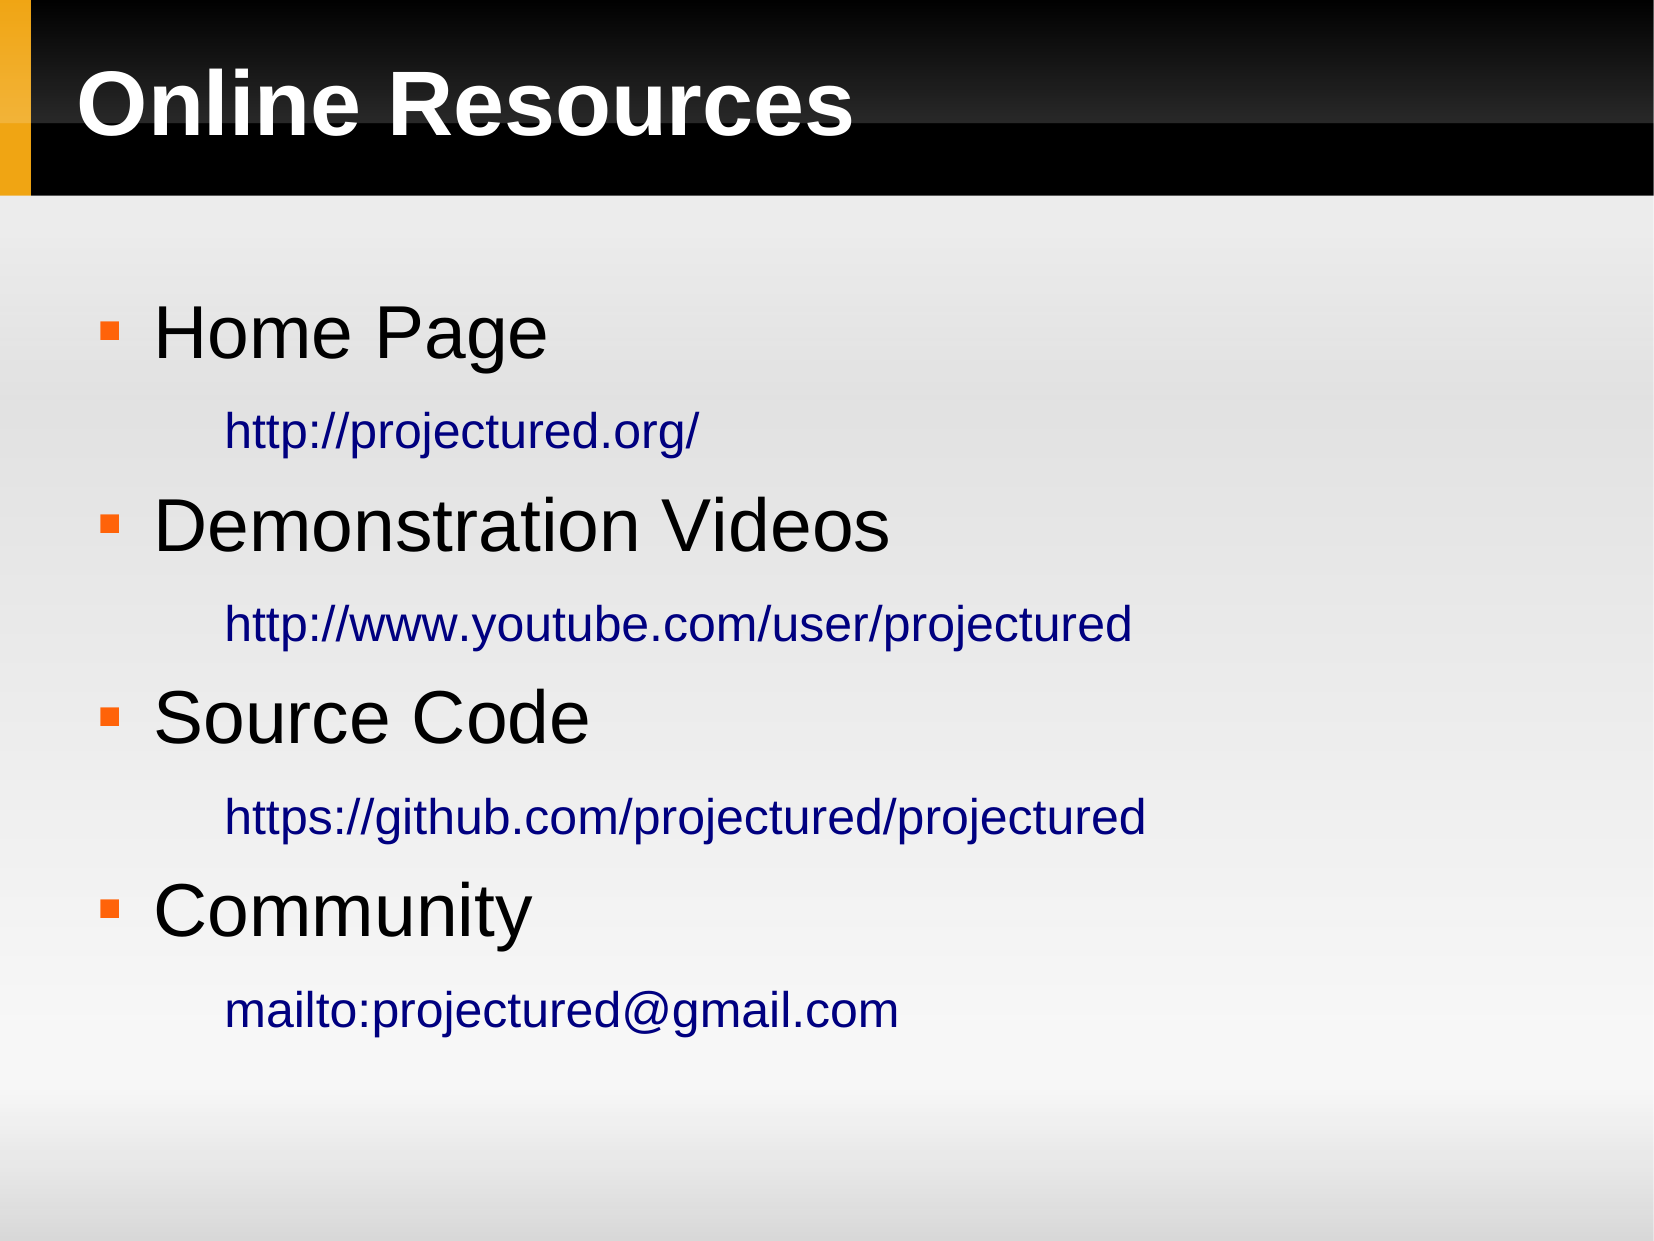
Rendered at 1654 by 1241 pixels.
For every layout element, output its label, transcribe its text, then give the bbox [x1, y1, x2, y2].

list Home Page http://projectured.org/ Demonstration Videos http://www.youtube.com/user/projectured Source Code https://github.com/projectured/projectured Community mailto:projectured@gmail.com [82, 290, 1571, 1094]
picture [0, 0, 1654, 1241]
title Online Resources [76, 0, 1565, 208]
